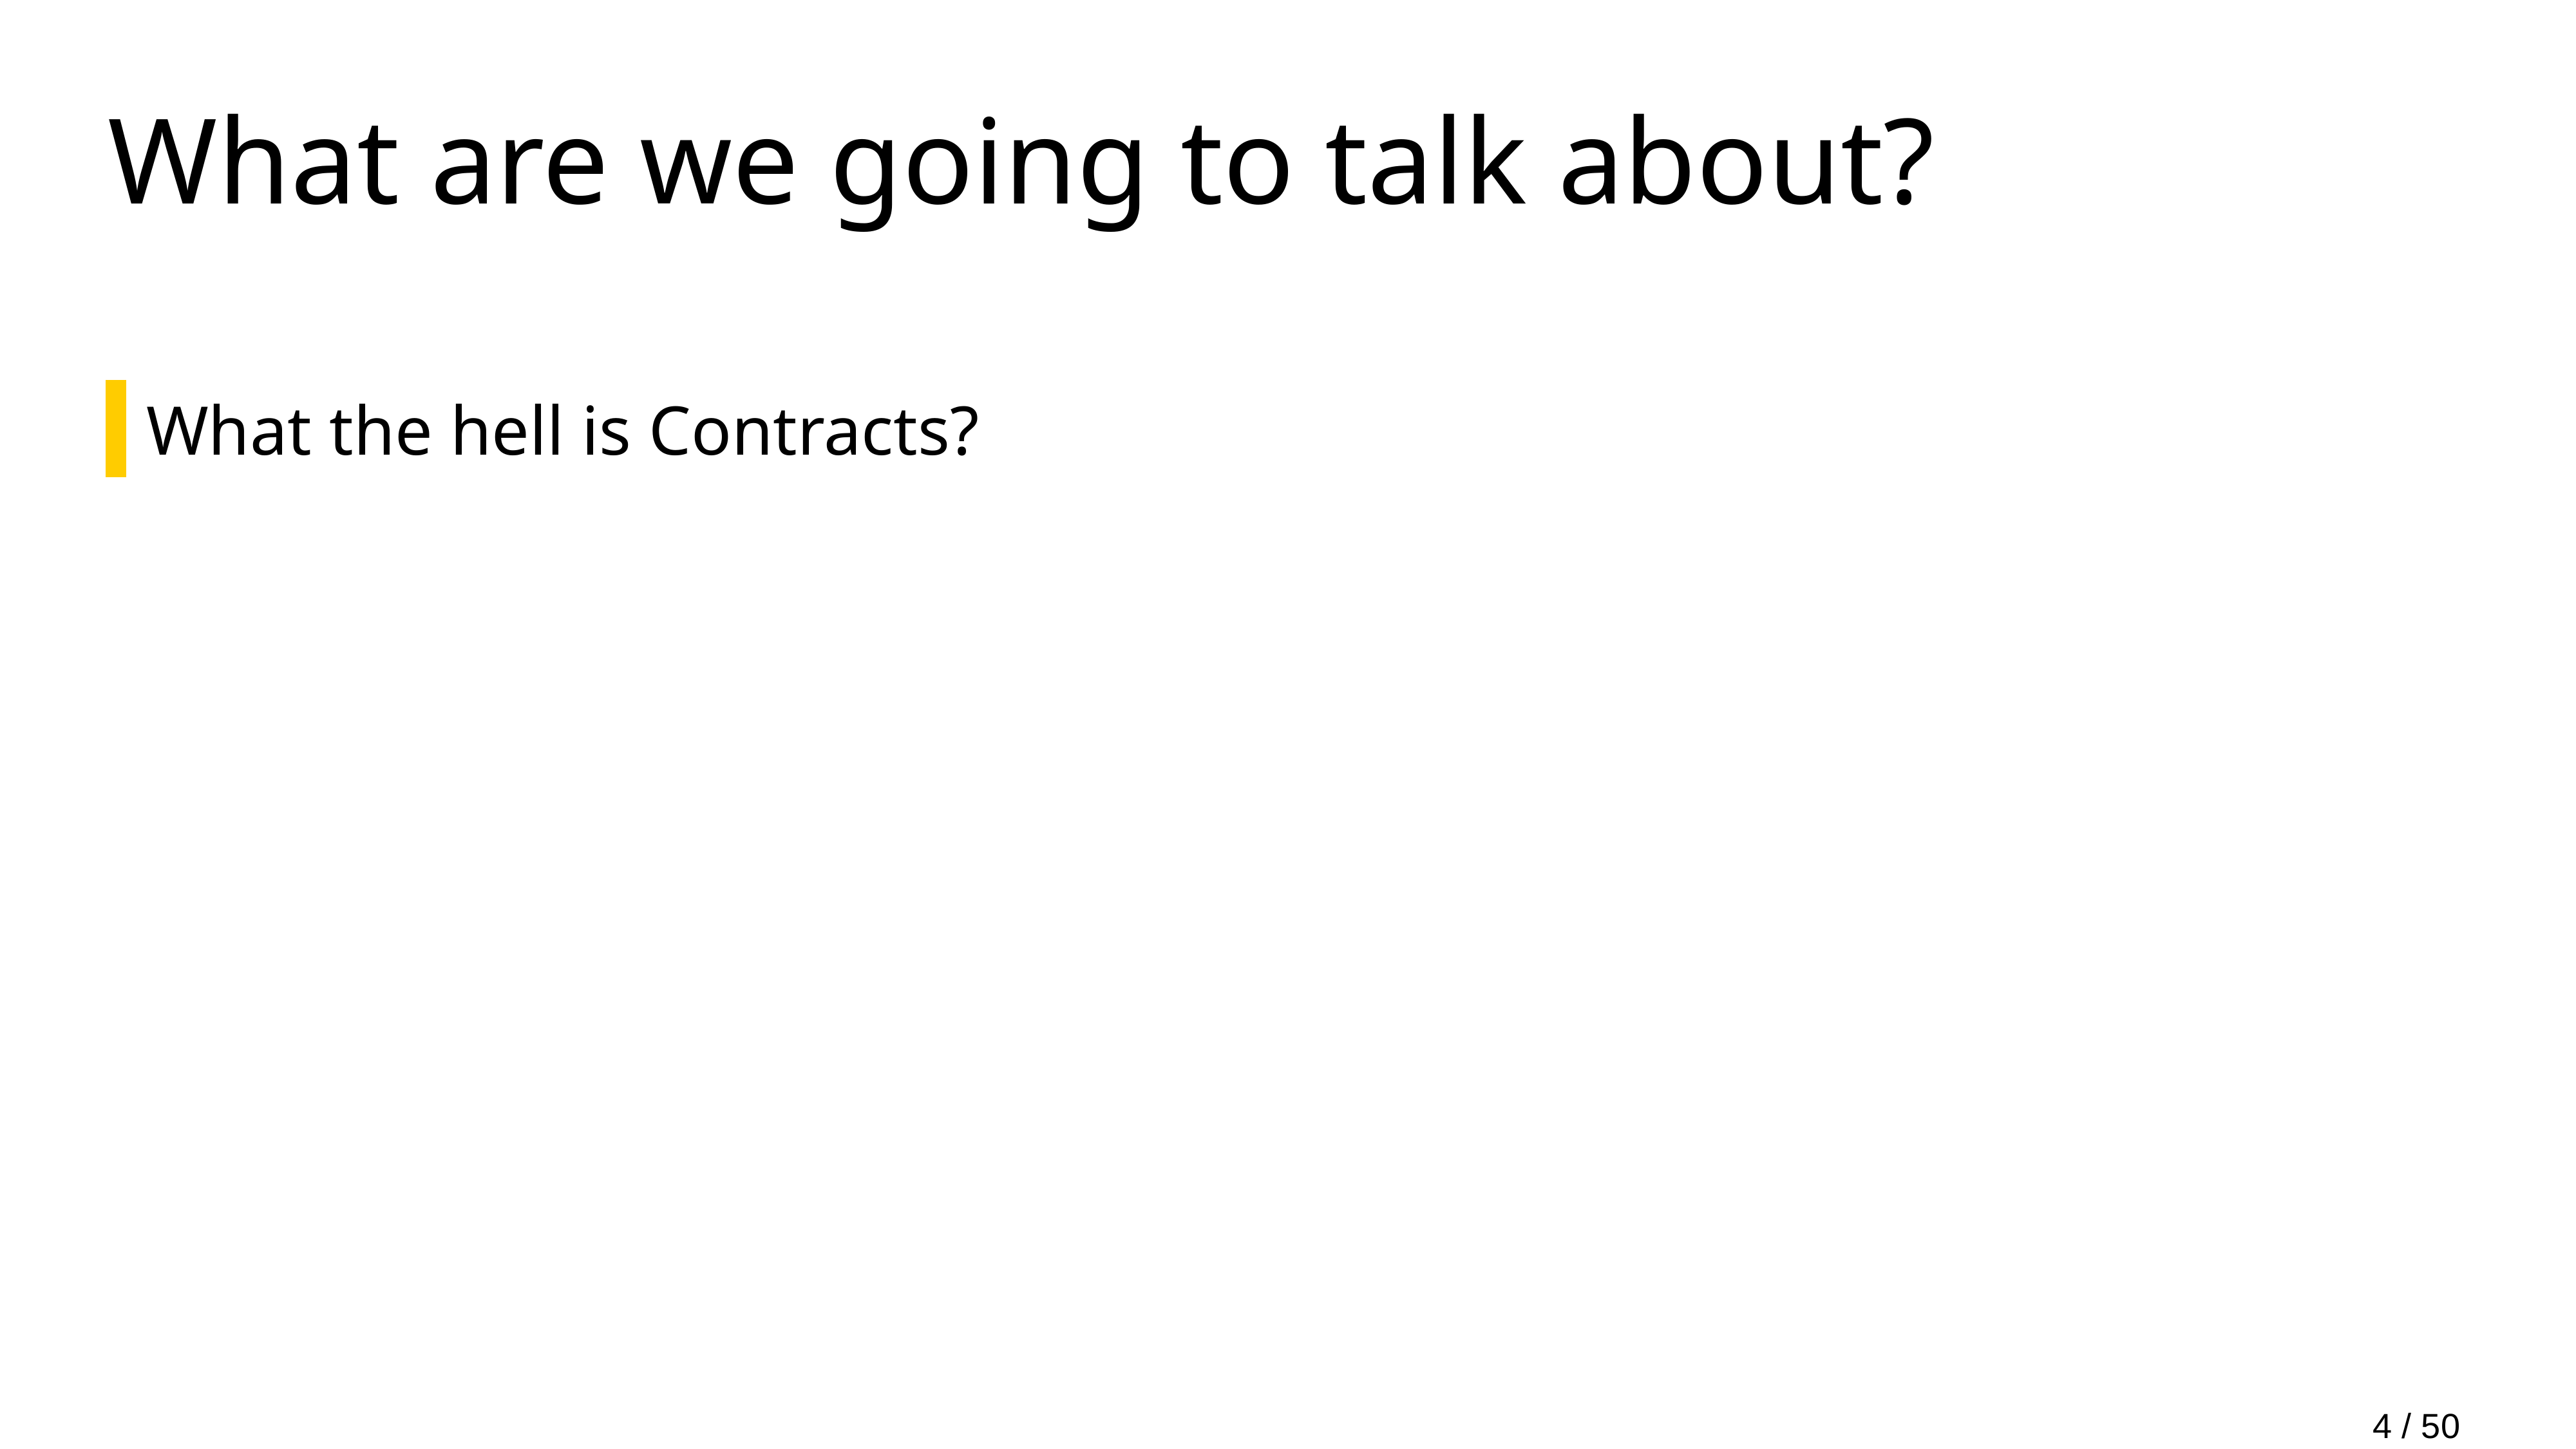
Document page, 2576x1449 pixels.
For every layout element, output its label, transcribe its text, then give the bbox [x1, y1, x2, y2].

text_box <number> / 50 [2363, 1402, 2576, 1449]
text_box What the hell is Contracts? [96, 364, 2512, 1419]
title What are we going to talk about? [108, 80, 2468, 242]
